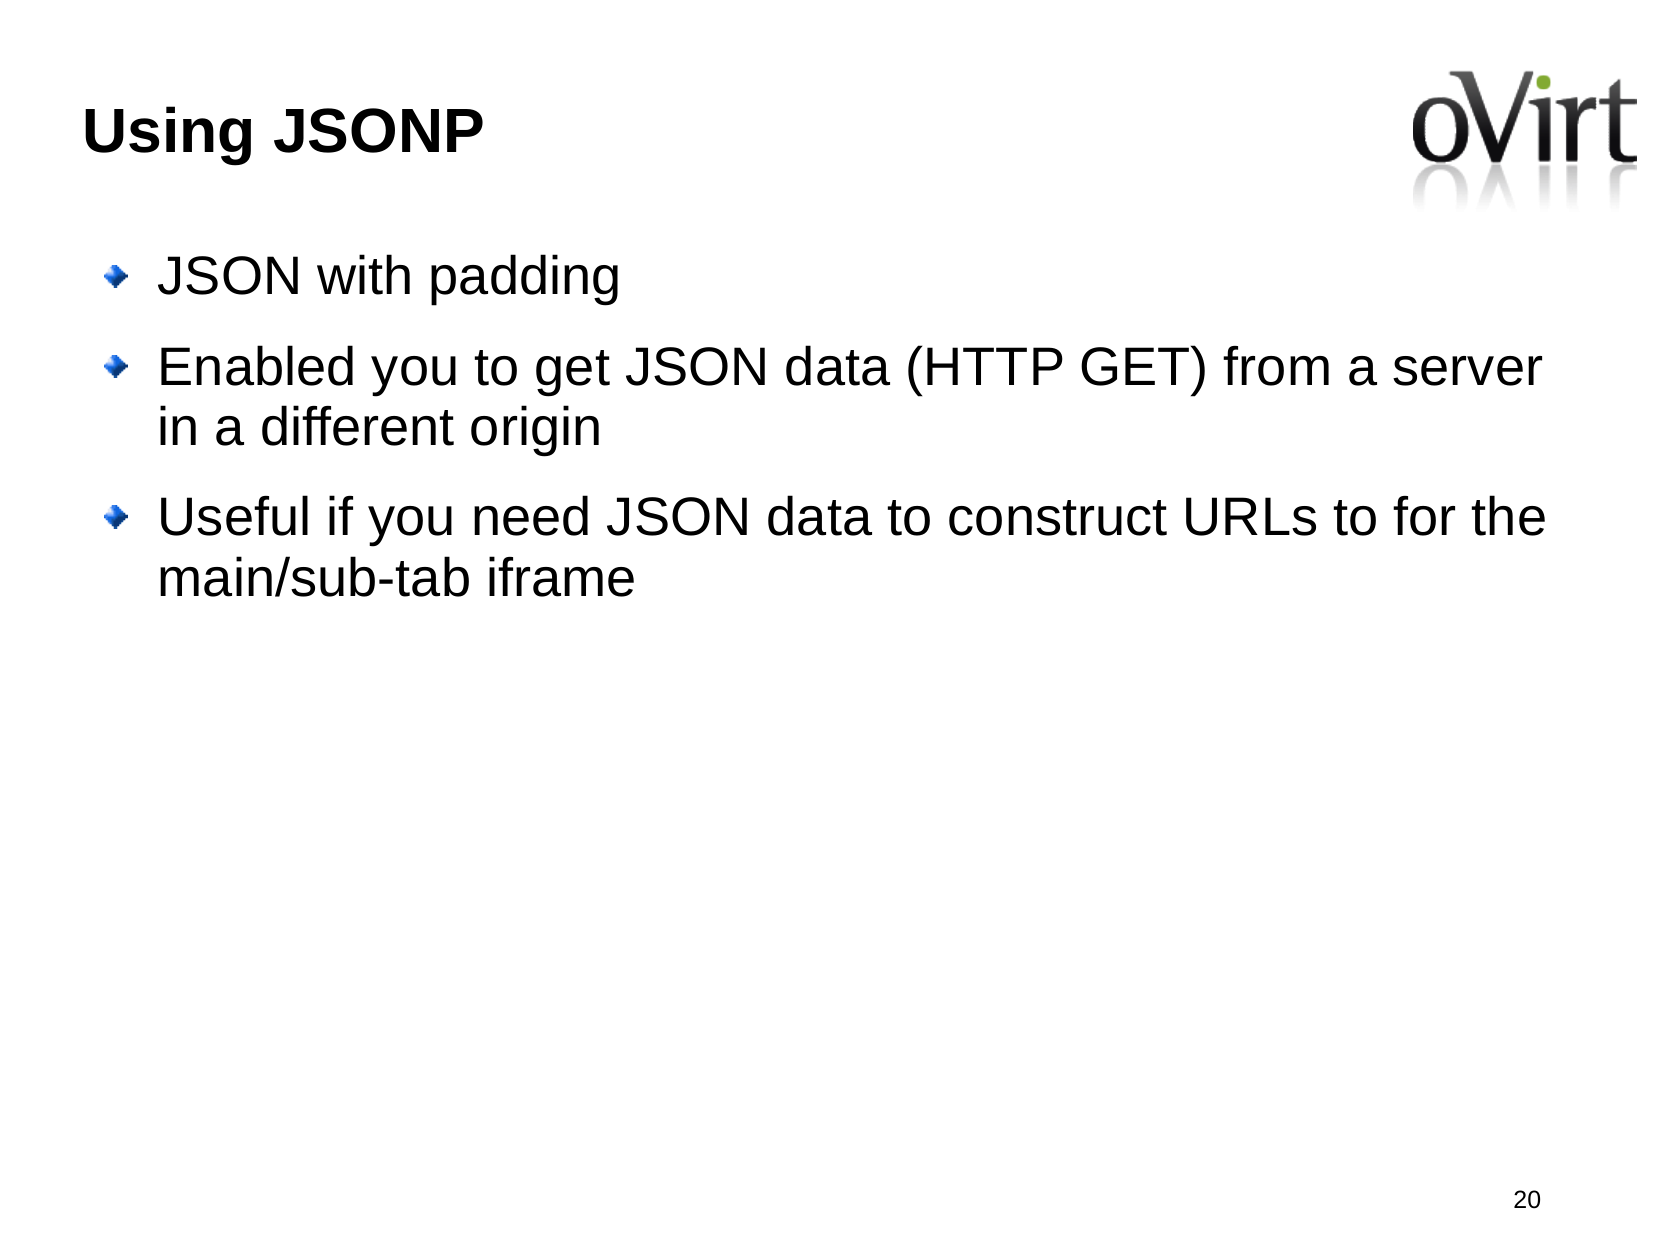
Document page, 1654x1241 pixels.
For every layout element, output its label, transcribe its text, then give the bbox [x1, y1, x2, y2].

title Using JSONP [82, 37, 1303, 226]
list JSON with padding Enabled you to get JSON data (HTTP GET) from a server in a different origin Useful if you need JSON data to construct URLs to for the main/sub-tab iframe [86, 246, 1576, 1040]
picture [1413, 63, 1637, 212]
